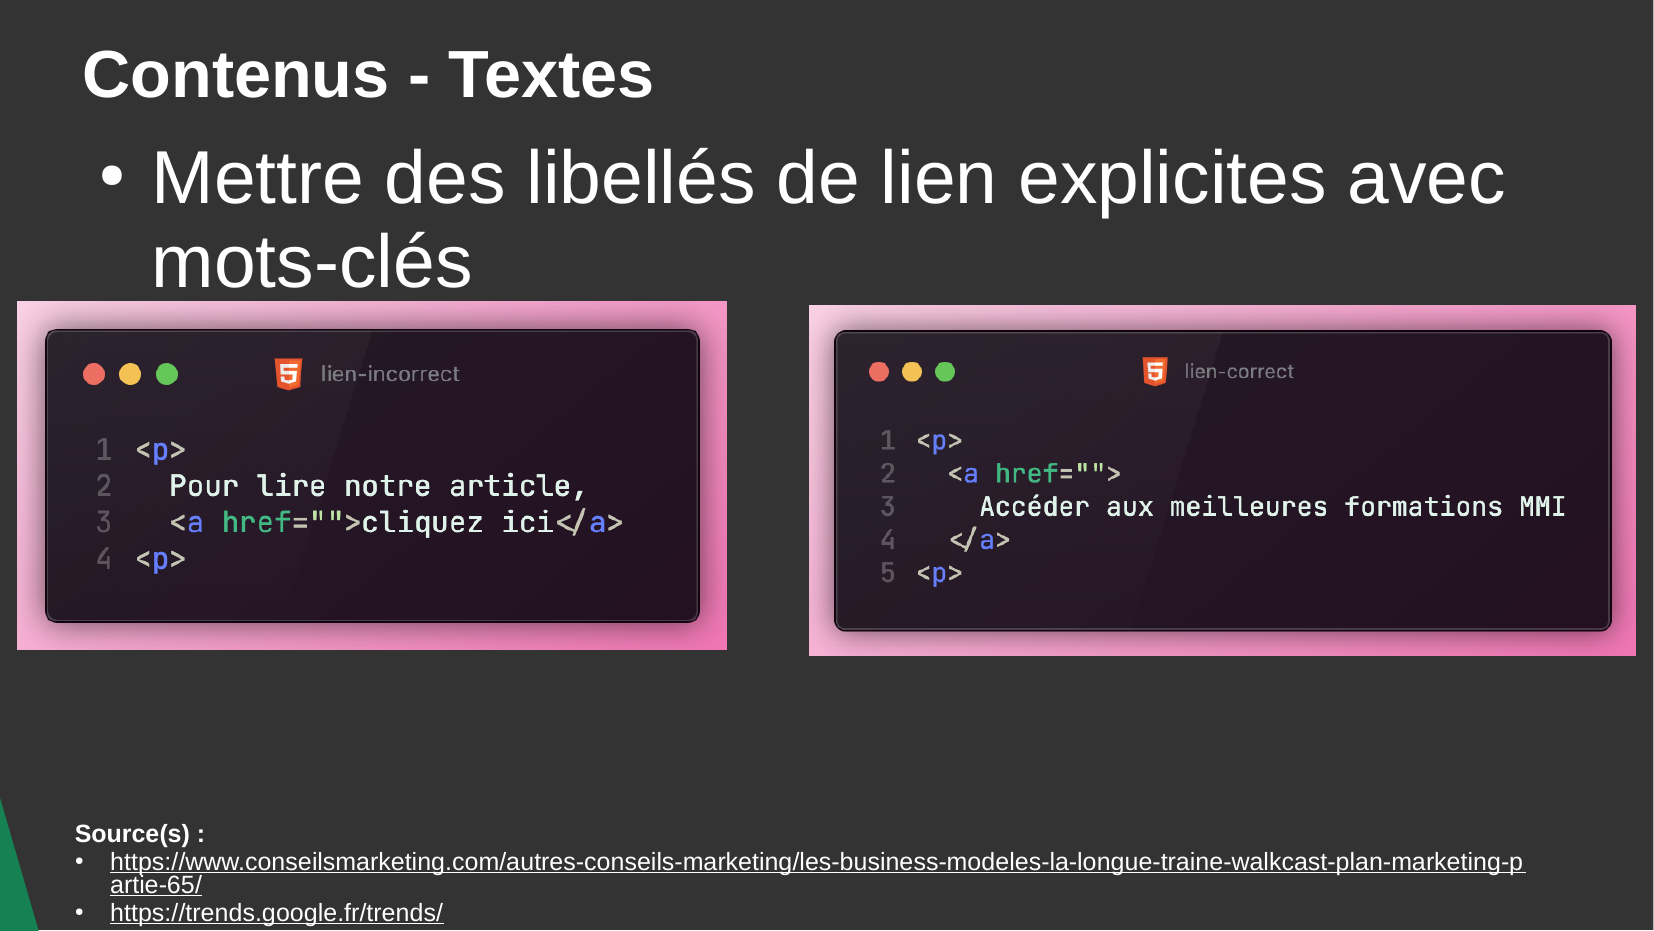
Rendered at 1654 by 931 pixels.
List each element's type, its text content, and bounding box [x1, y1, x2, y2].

picture [17, 301, 727, 650]
list Mettre des libellés de lien explicites avec mots-clés [80, 135, 1630, 319]
text_box [0, 797, 39, 931]
picture [809, 305, 1636, 656]
text_box Source(s) : https://www.conseilsmarketing.com/autres-conseils-marketing/les-business-modeles-la-longue-traine-walkcast-plan-marketing-partie-65/ https://trends.google.fr/trends/ [60, 799, 1546, 912]
title Contenus - Textes [82, 36, 1654, 130]
